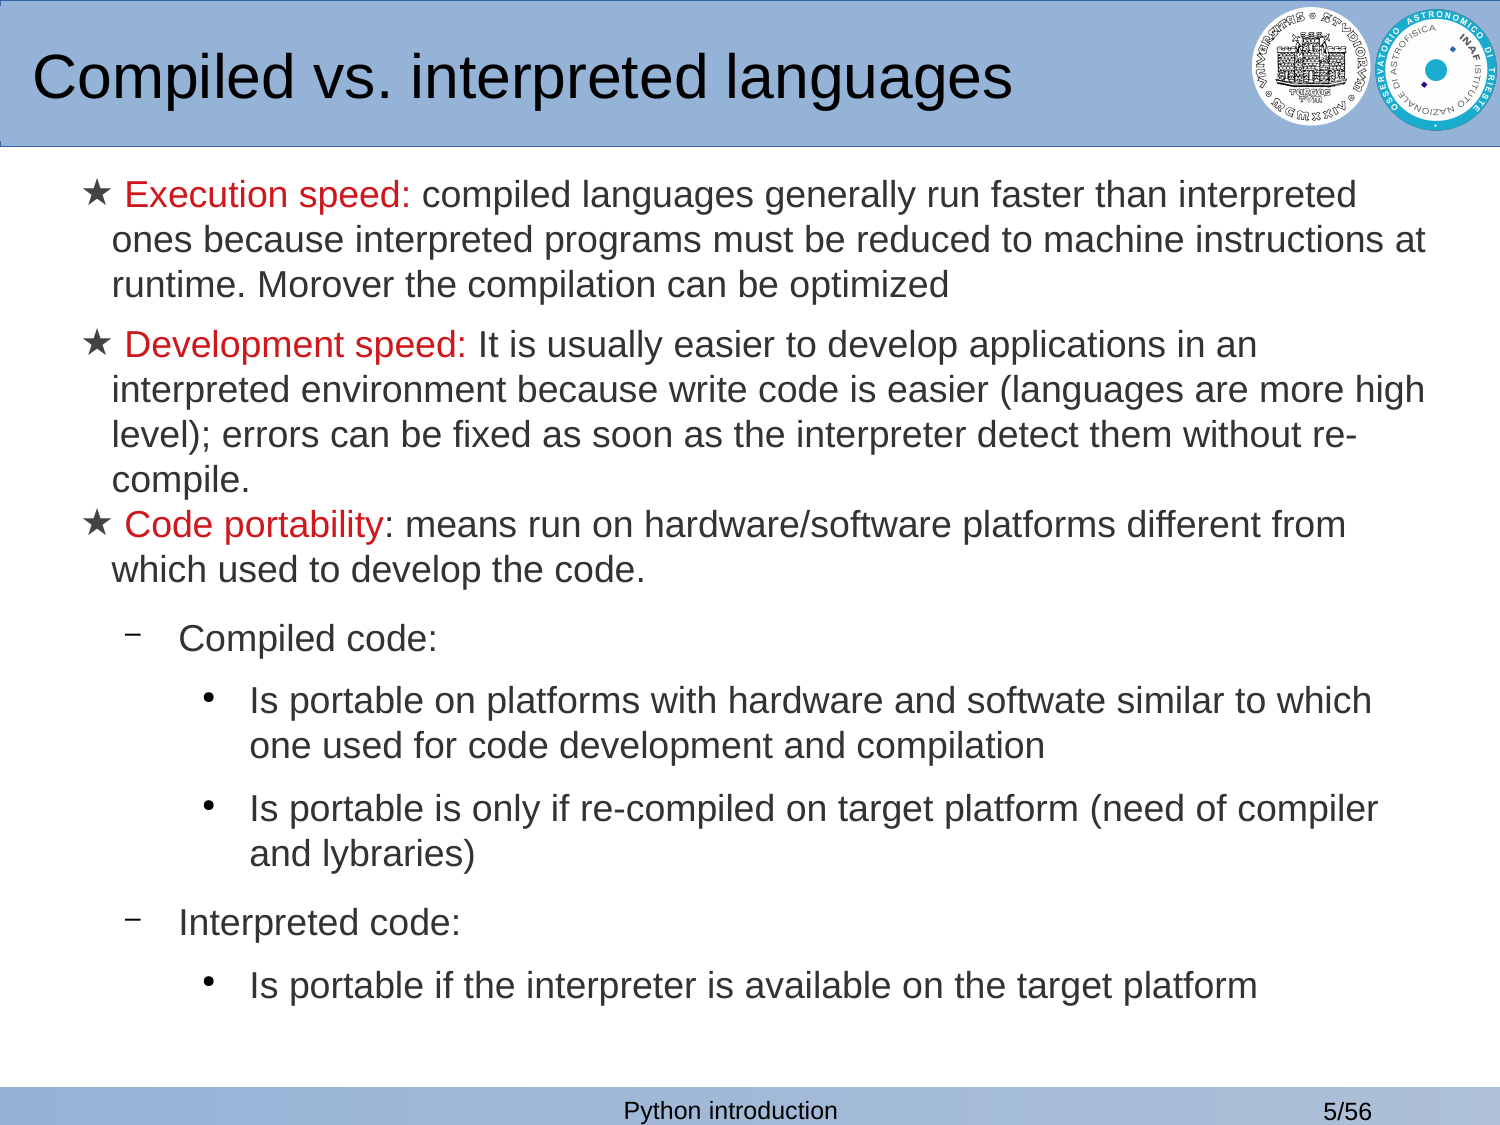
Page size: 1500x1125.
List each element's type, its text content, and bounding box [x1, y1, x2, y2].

list Execution speed: compiled languages generally run faster than interpreted ones because interpreted programs must be reduced to machine instructions at runtime. Morover the compilation can be optimized Development speed: It is usually easier to develop applications in an interpreted environment because write code is easier (languages are more high level); errors can be fixed as soon as the interpreter detect them without re-compile. Code portability: means run on hardware/software platforms different from which used to develop the code. Compiled code: Is portable on platforms with hardware and softwate similar to which one used for code development and compilation Is portable is only if re-compiled on target platform (need of compiler and lybraries) Interpreted code: Is portable if the interpreter is available on the target platform [21, 162, 1455, 1035]
picture [1252, 0, 1500, 156]
text_box Compiled vs. interpreted languages [0, 5, 1243, 141]
